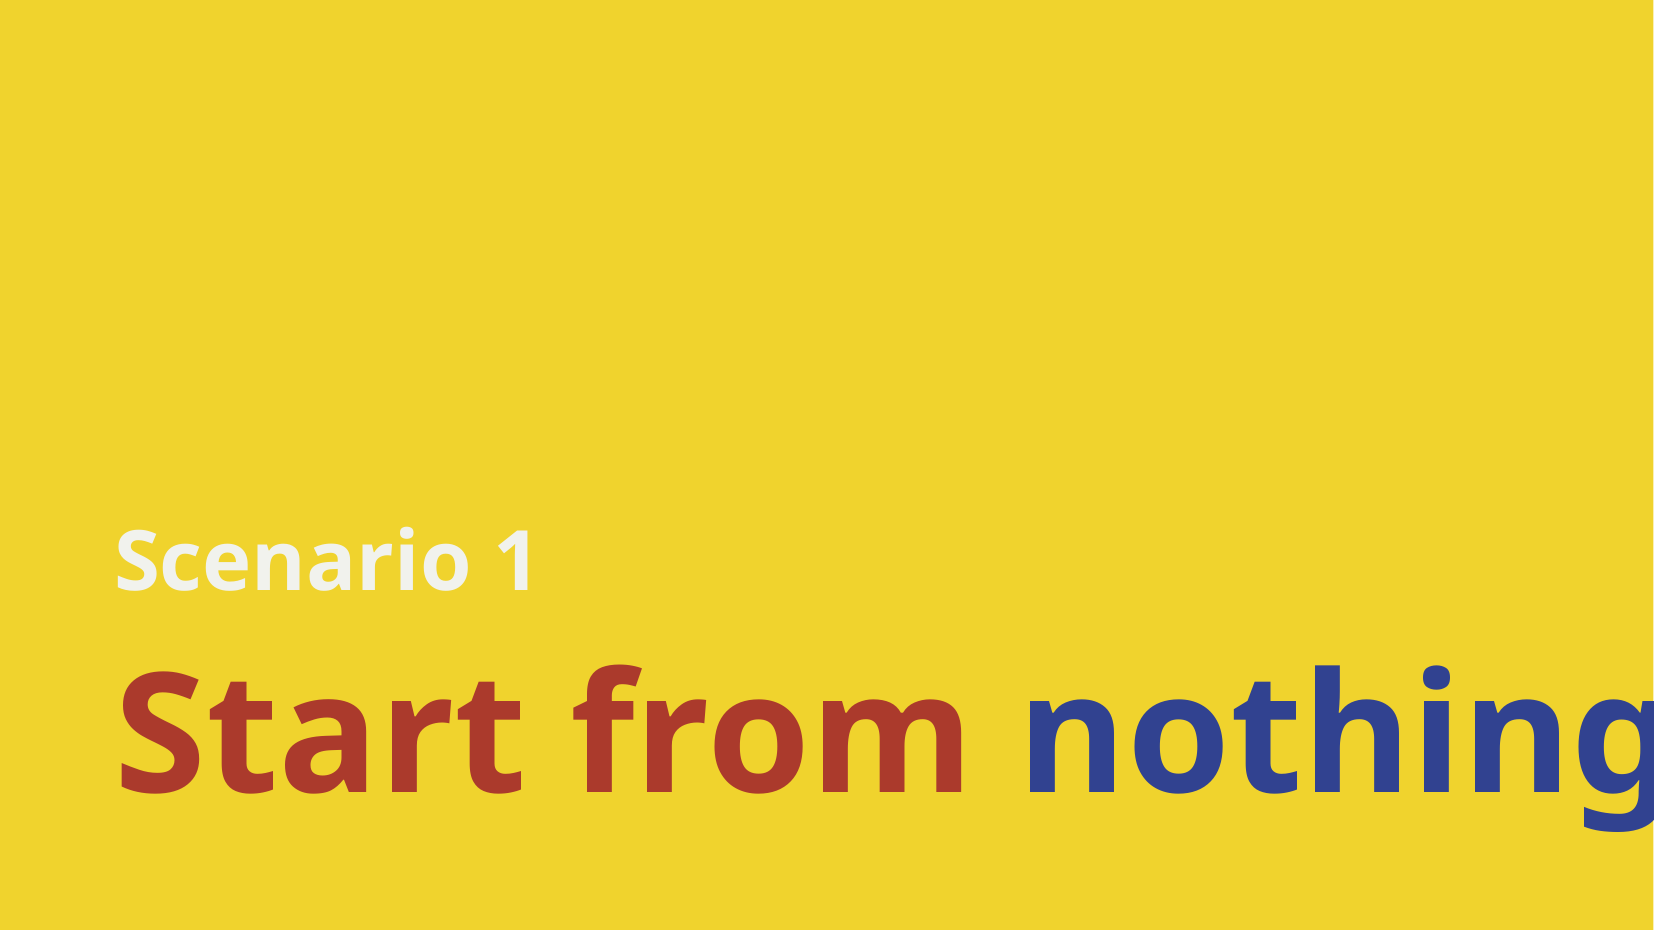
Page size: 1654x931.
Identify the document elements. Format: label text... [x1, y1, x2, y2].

text_box Scenario 1 Start from nothing [99, 493, 1493, 777]
